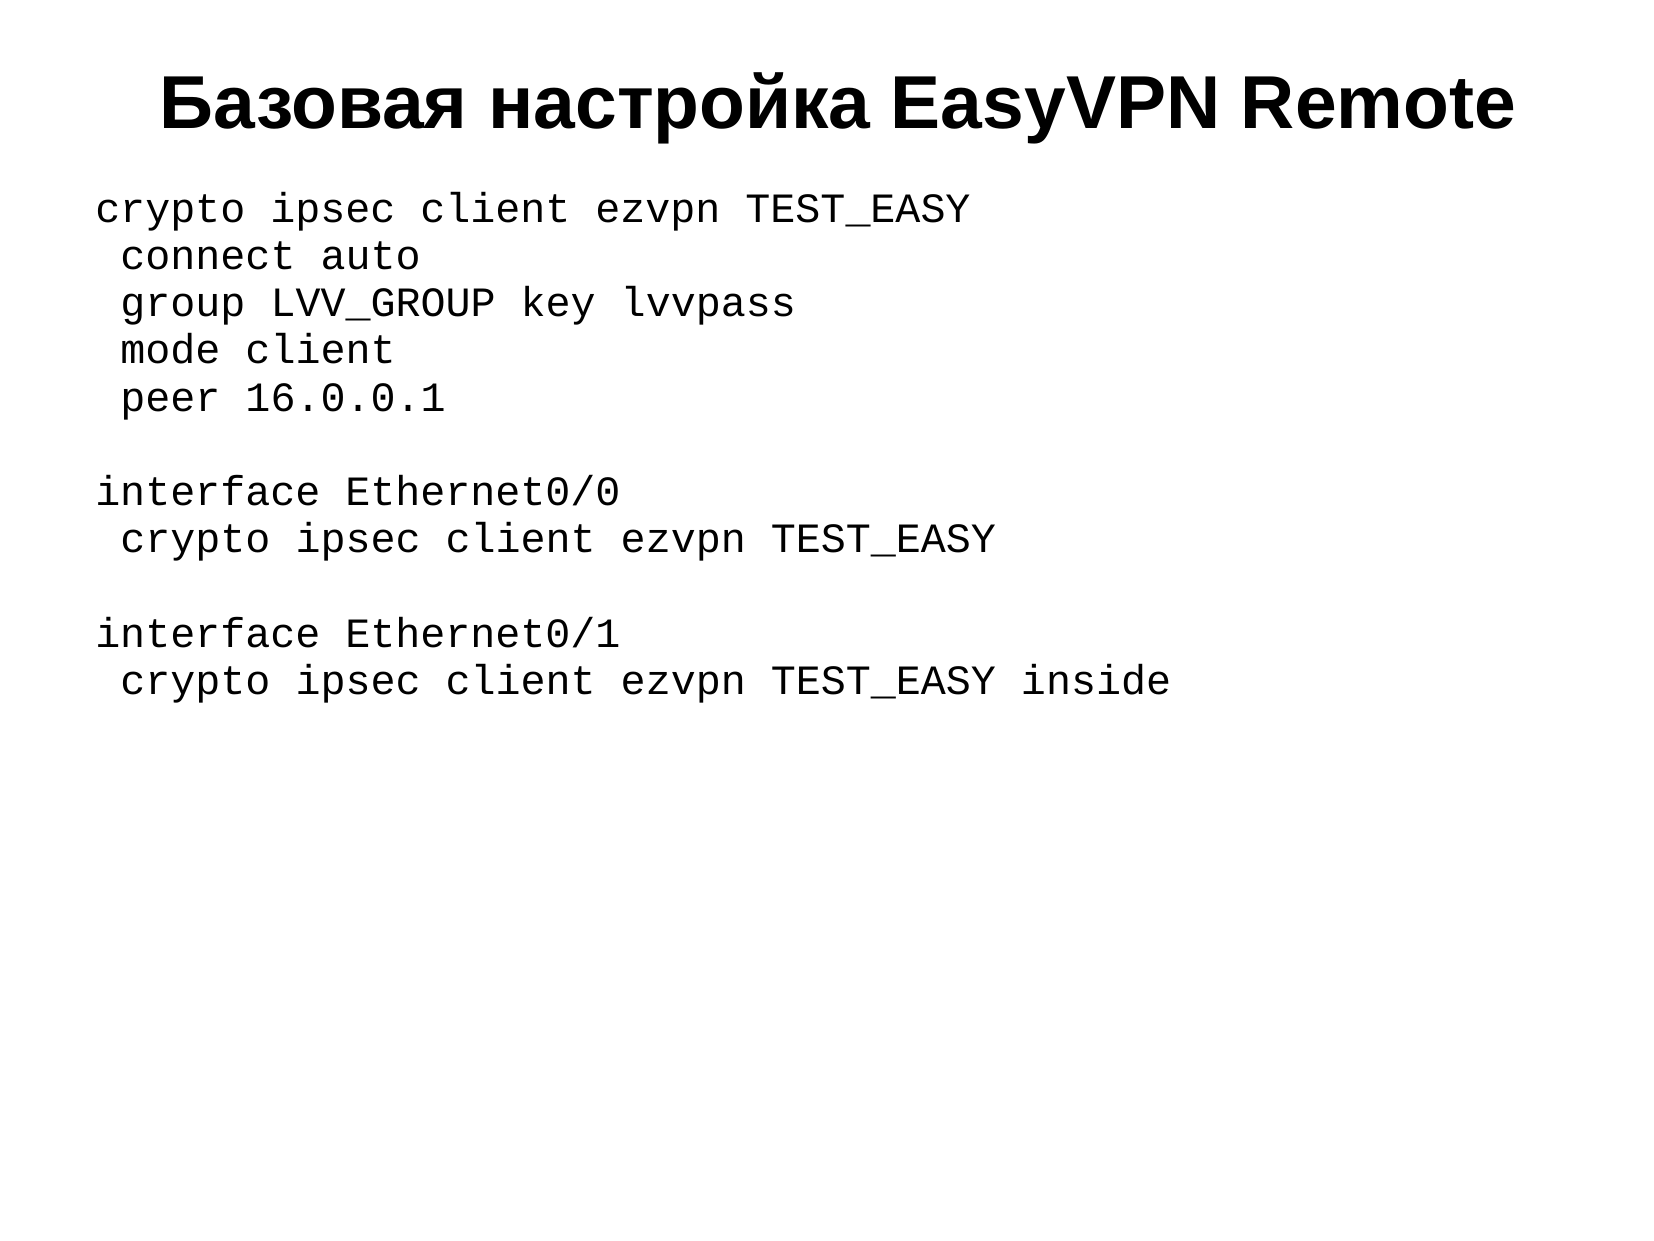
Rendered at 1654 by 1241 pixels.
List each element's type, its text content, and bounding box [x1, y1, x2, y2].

text_box Базовая настройка EasyVPN Remote [64, 37, 1613, 151]
list crypto ipsec client ezvpn TEST_EASY connect auto group LVV_GROUP key lvvpass mode client peer 16.0.0.1 interface Ethernet0/0 crypto ipsec client ezvpn TEST_EASY interface Ethernet0/1 crypto ipsec client ezvpn TEST_EASY inside [95, 187, 1538, 1208]
